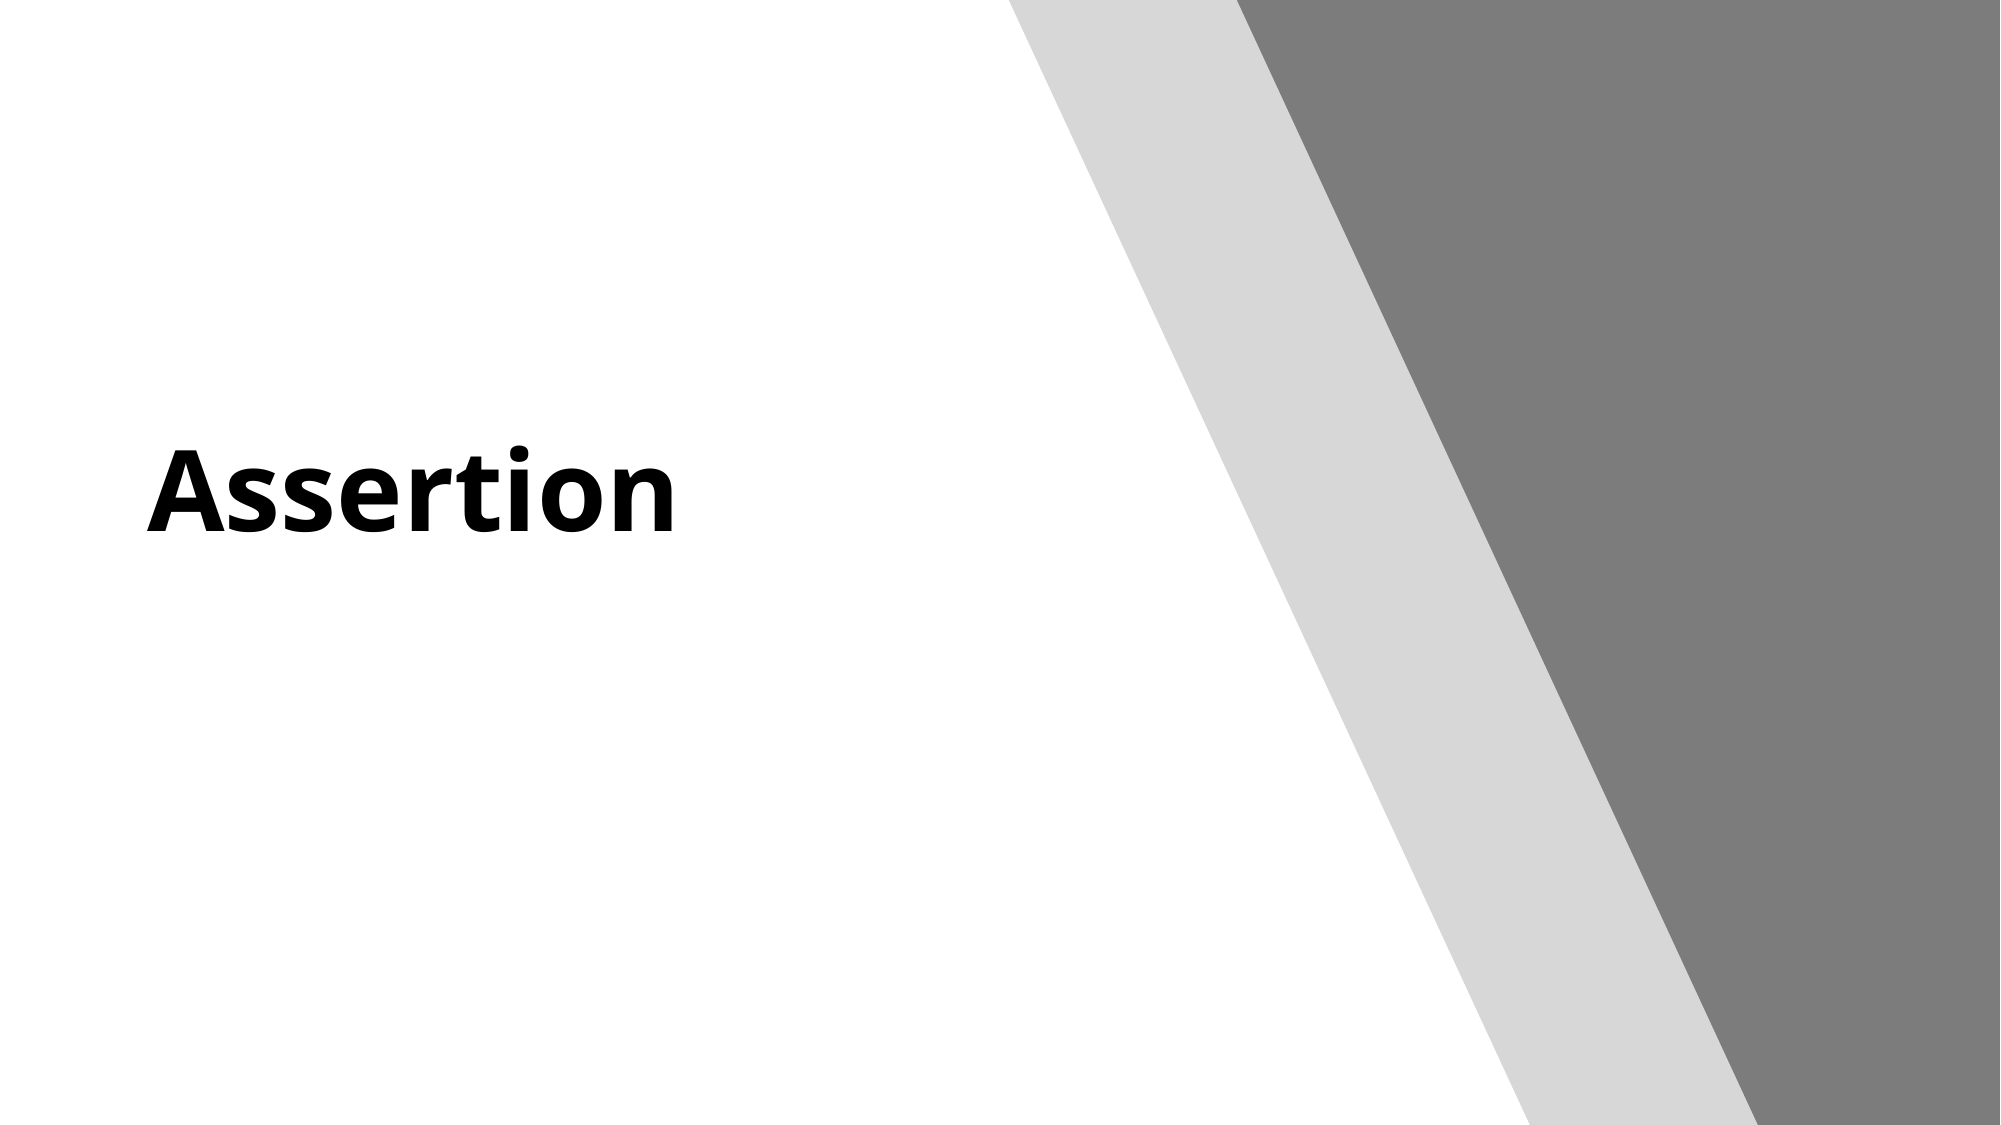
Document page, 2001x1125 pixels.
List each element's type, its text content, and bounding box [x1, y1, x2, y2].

text_box [0, 0, 2000, 1125]
title Assertion [131, 426, 1183, 965]
